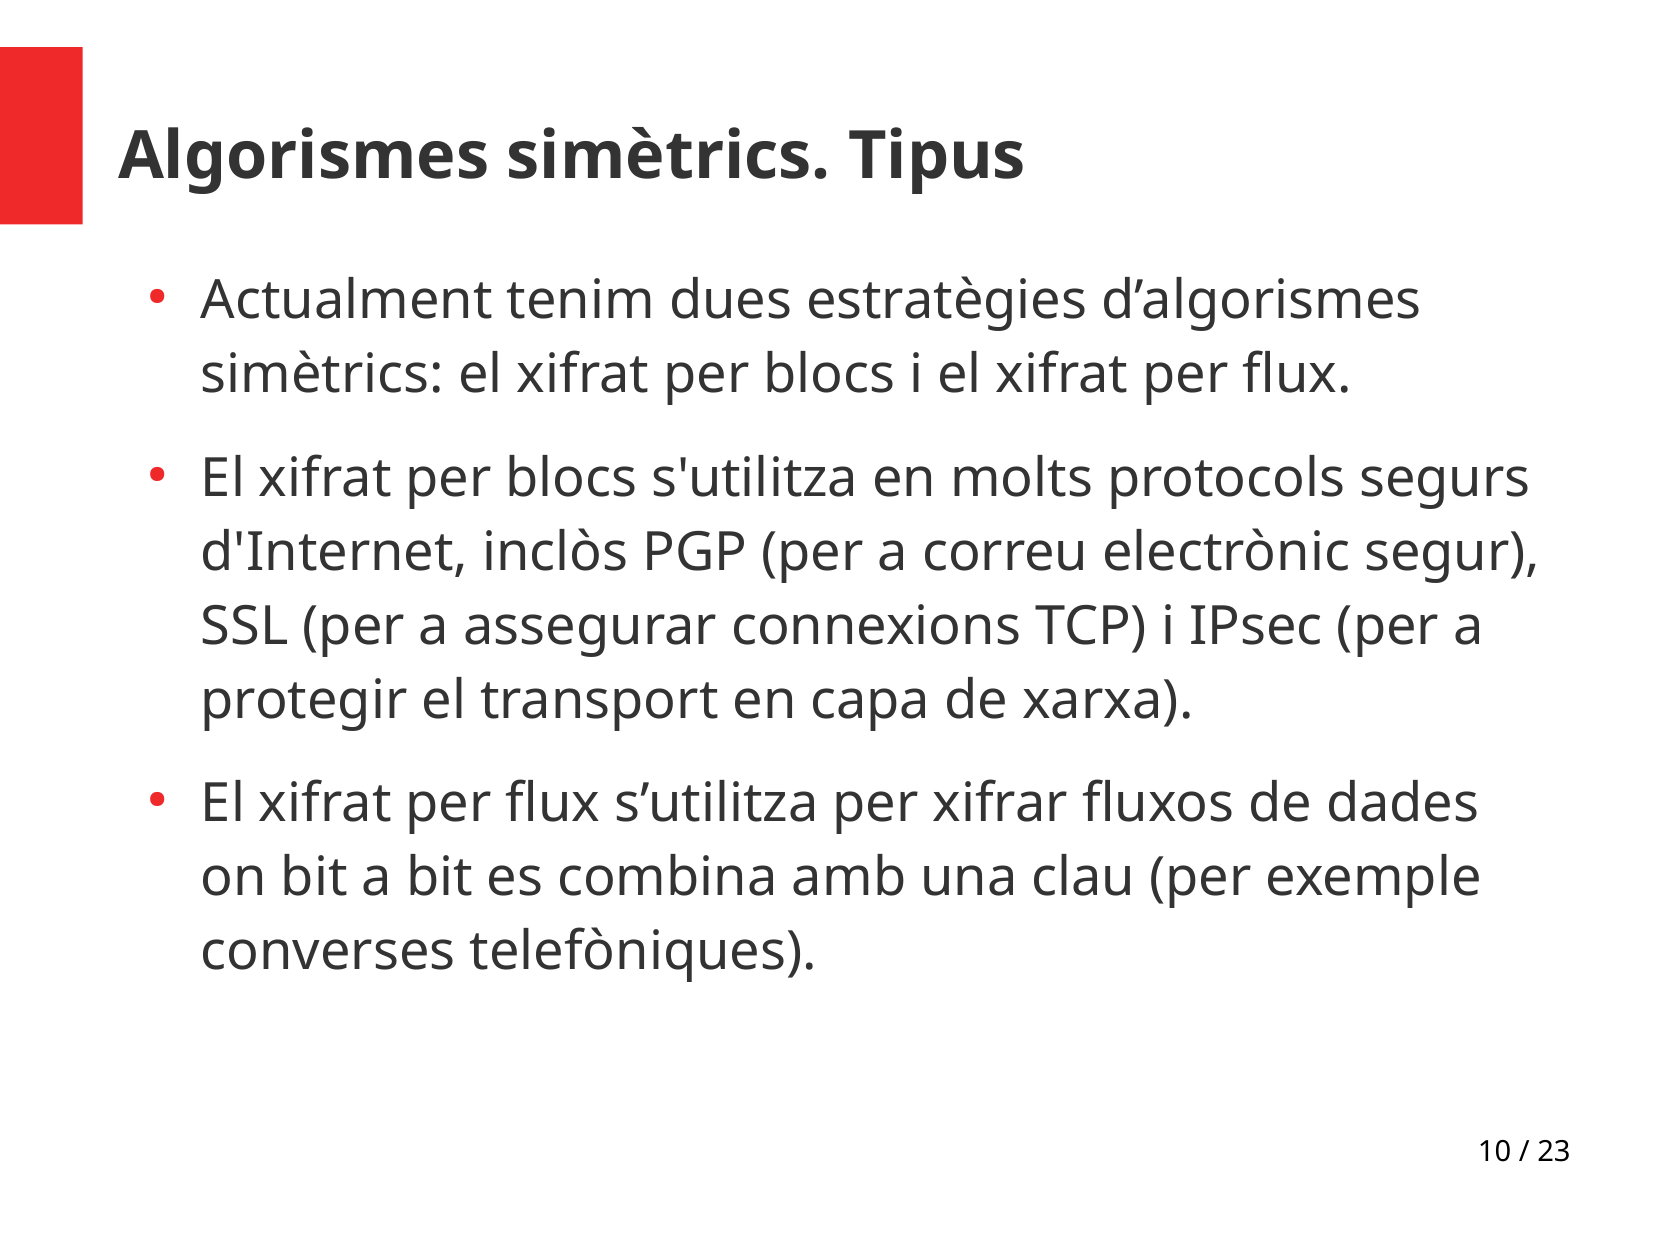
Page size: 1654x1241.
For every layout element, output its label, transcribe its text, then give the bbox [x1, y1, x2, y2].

title Algorismes simètrics. Tipus [118, 49, 1571, 257]
list Actualment tenim dues estratègies d’algorismes simètrics: el xifrat per blocs i el xifrat per flux. El xifrat per blocs s'utilitza en molts protocols segurs d'Internet, inclòs PGP (per a correu electrònic segur), SSL (per a assegurar connexions TCP) i IPsec (per a protegir el transport en capa de xarxa). El xifrat per flux s’utilitza per xifrar fluxos de dades on bit a bit es combina amb una clau (per exemple converses telefòniques). [129, 261, 1548, 1099]
